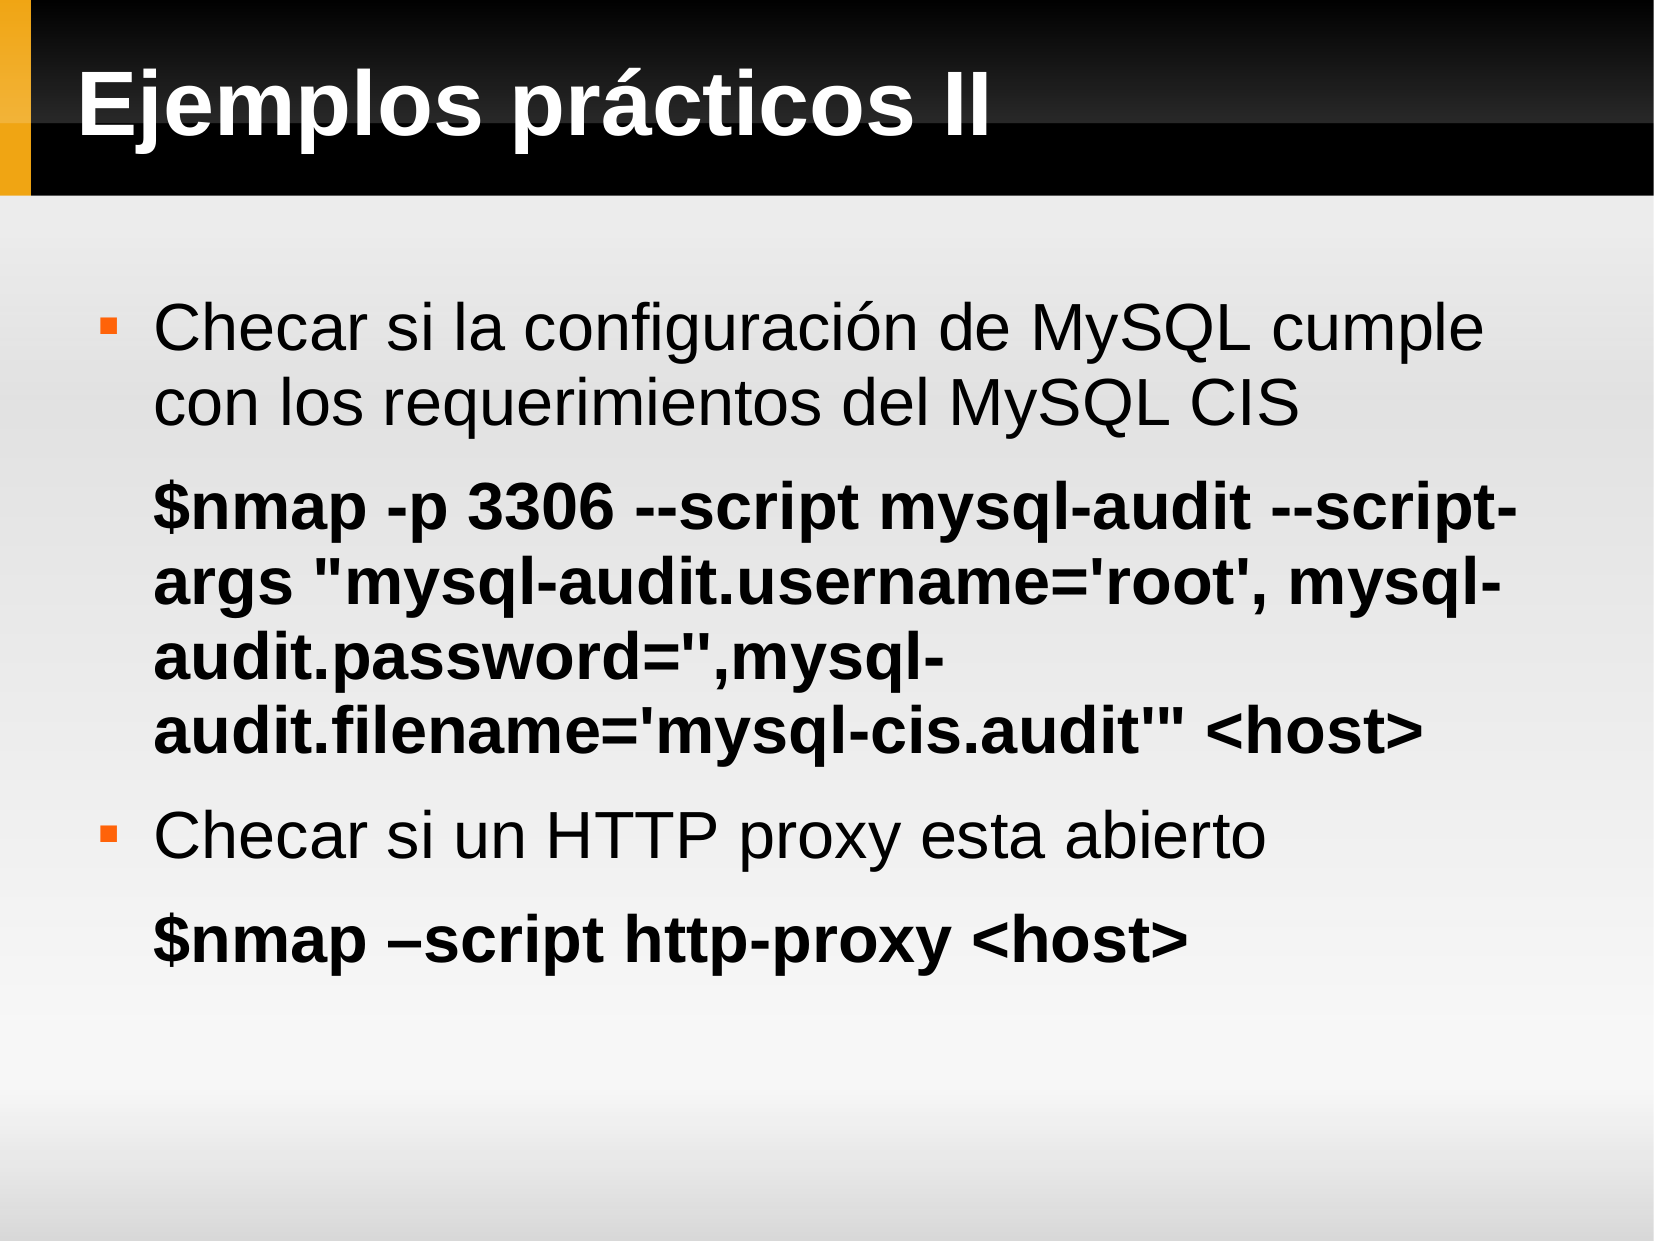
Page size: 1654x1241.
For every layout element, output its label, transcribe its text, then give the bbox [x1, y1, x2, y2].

picture [0, 0, 1654, 1241]
title Ejemplos prácticos II [76, 0, 1565, 208]
list Checar si la configuración de MySQL cumple con los requerimientos del MySQL CIS $nmap -p 3306 --script mysql-audit --script-args "mysql-audit.username='root', mysql-audit.password='',mysql-audit.filename='mysql-cis.audit'" <host> Checar si un HTTP proxy esta abierto $nmap –script http-proxy <host> [82, 290, 1571, 1109]
